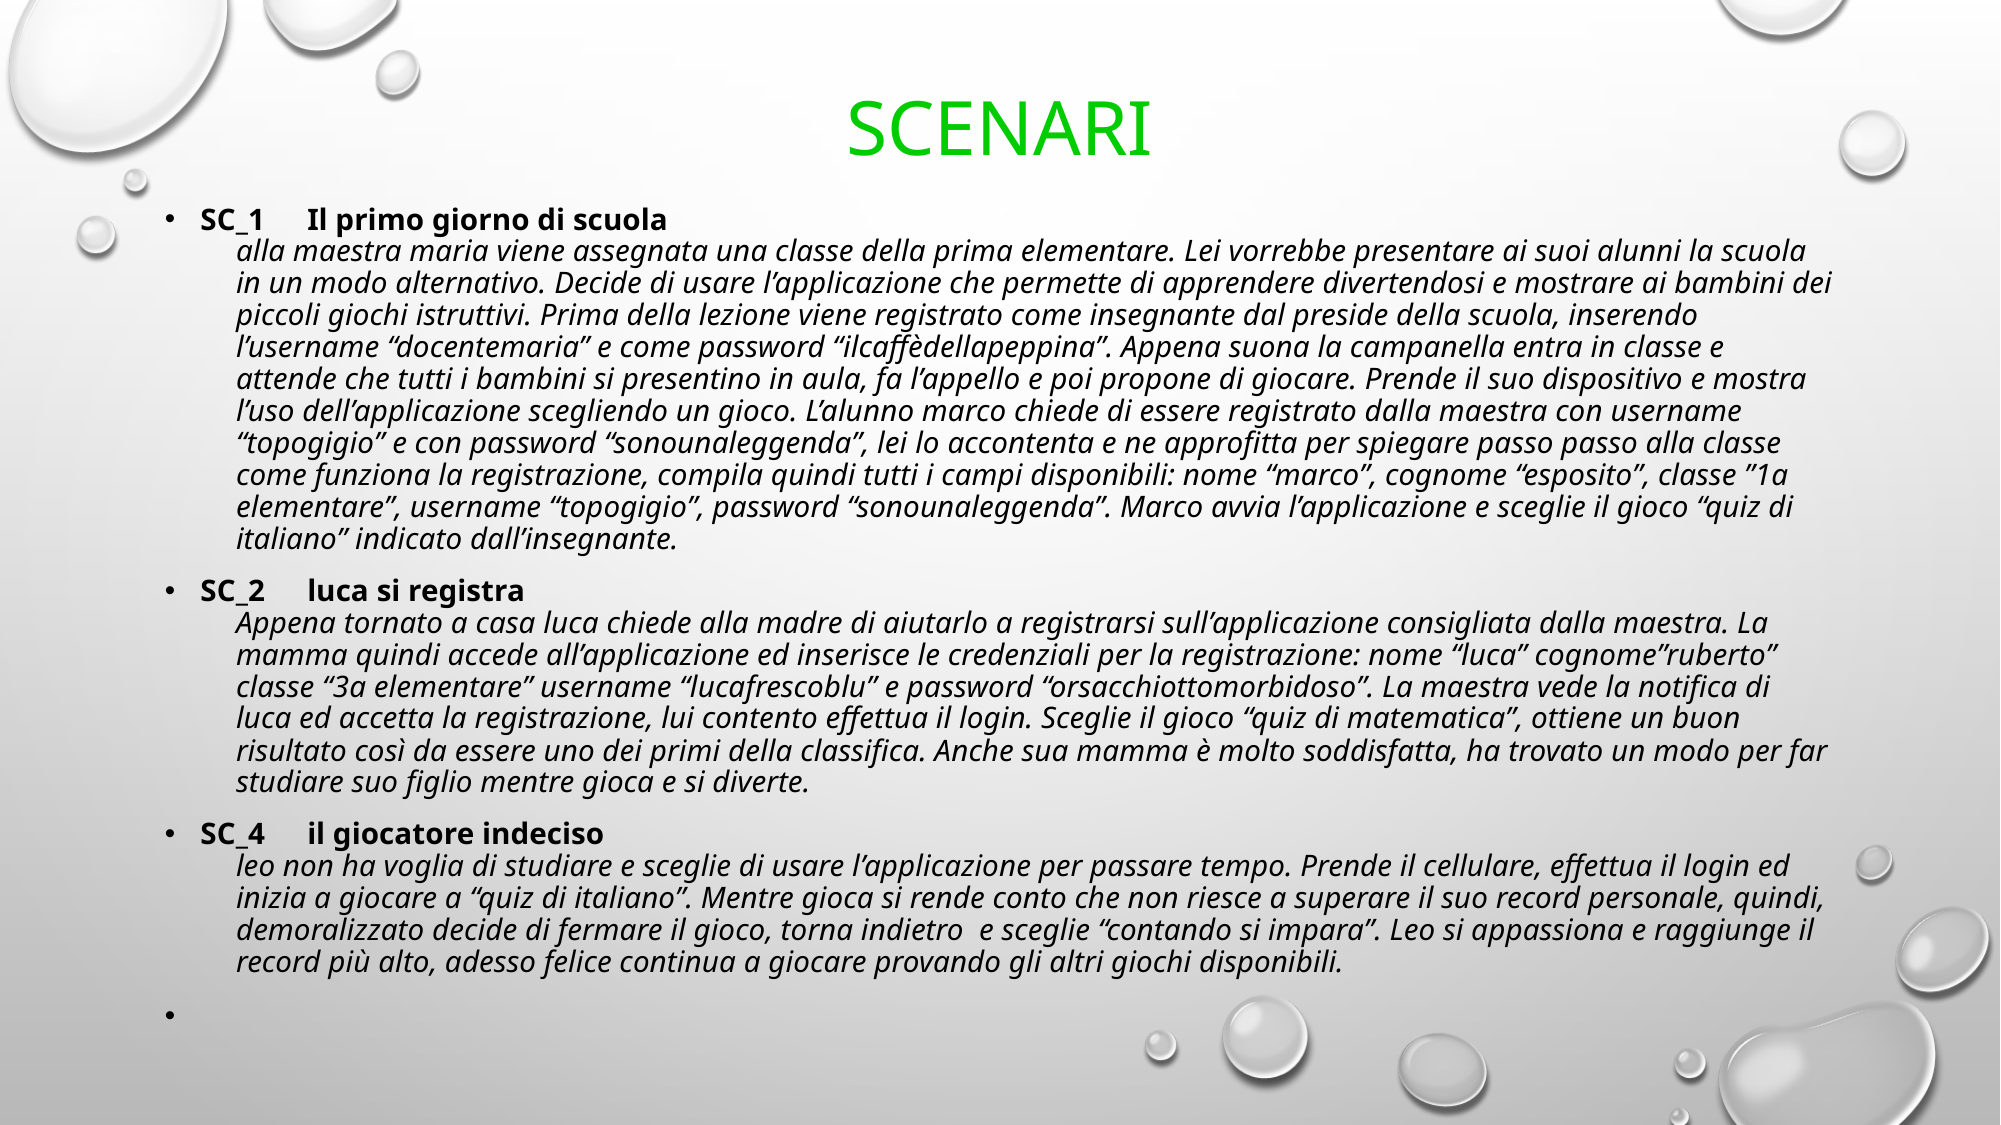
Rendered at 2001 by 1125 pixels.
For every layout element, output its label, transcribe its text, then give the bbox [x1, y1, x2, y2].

list SC_1 Il primo giorno di scuola alla maestra maria viene assegnata una classe della prima elementare. Lei vorrebbe presentare ai suoi alunni la scuola in un modo alternativo. Decide di usare l’applicazione che permette di apprendere divertendosi e mostrare ai bambini dei piccoli giochi istruttivi. Prima della lezione viene registrato come insegnante dal preside della scuola, inserendo l’username “docentemaria” e come password “ilcaffèdellapeppina”. Appena suona la campanella entra in classe e attende che tutti i bambini si presentino in aula, fa l’appello e poi propone di giocare. Prende il suo dispositivo e mostra l’uso dell’applicazione scegliendo un gioco. L’alunno marco chiede di essere registrato dalla maestra con username “topogigio” e con password “sonounaleggenda”, lei lo accontenta e ne approfitta per spiegare passo passo alla classe come funziona la registrazione, compila quindi tutti i campi disponibili: nome “marco”, cognome “esposito”, classe ”1a elementare”, username “topogigio”, password “sonounaleggenda”. Marco avvia l’applicazione e sceglie il gioco “quiz di italiano” indicato dall’insegnante. SC_2 luca si registra Appena tornato a casa luca chiede alla madre di aiutarlo a registrarsi sull’applicazione consigliata dalla maestra. La mamma quindi accede all’applicazione ed inserisce le credenziali per la registrazione: nome “luca” cognome”ruberto” classe “3a elementare” username “lucafrescoblu” e password “orsacchiottomorbidoso”. La maestra vede la notifica di luca ed accetta la registrazione, lui contento effettua il login. Sceglie il gioco “quiz di matematica”, ottiene un buon risultato così da essere uno dei primi della classifica. Anche sua mamma è molto soddisfatta, ha trovato un modo per far studiare suo figlio mentre gioca e si diverte. SC_4 il giocatore indeciso leo non ha voglia di studiare e sceglie di usare l’applicazione per passare tempo. Prende il cellulare, effettua il login ed inizia a giocare a “quiz di italiano”. Mentre gioca si rende conto che non riesce a superare il suo record personale, quindi, demoralizzato decide di fermare il gioco, torna indietro e sceglie “contando si impara”. Leo si appassiona e raggiunge il record più alto, adesso felice continua a giocare provando gli altri giochi disponibili. [149, 197, 1850, 994]
title Scenari [149, 0, 1851, 262]
